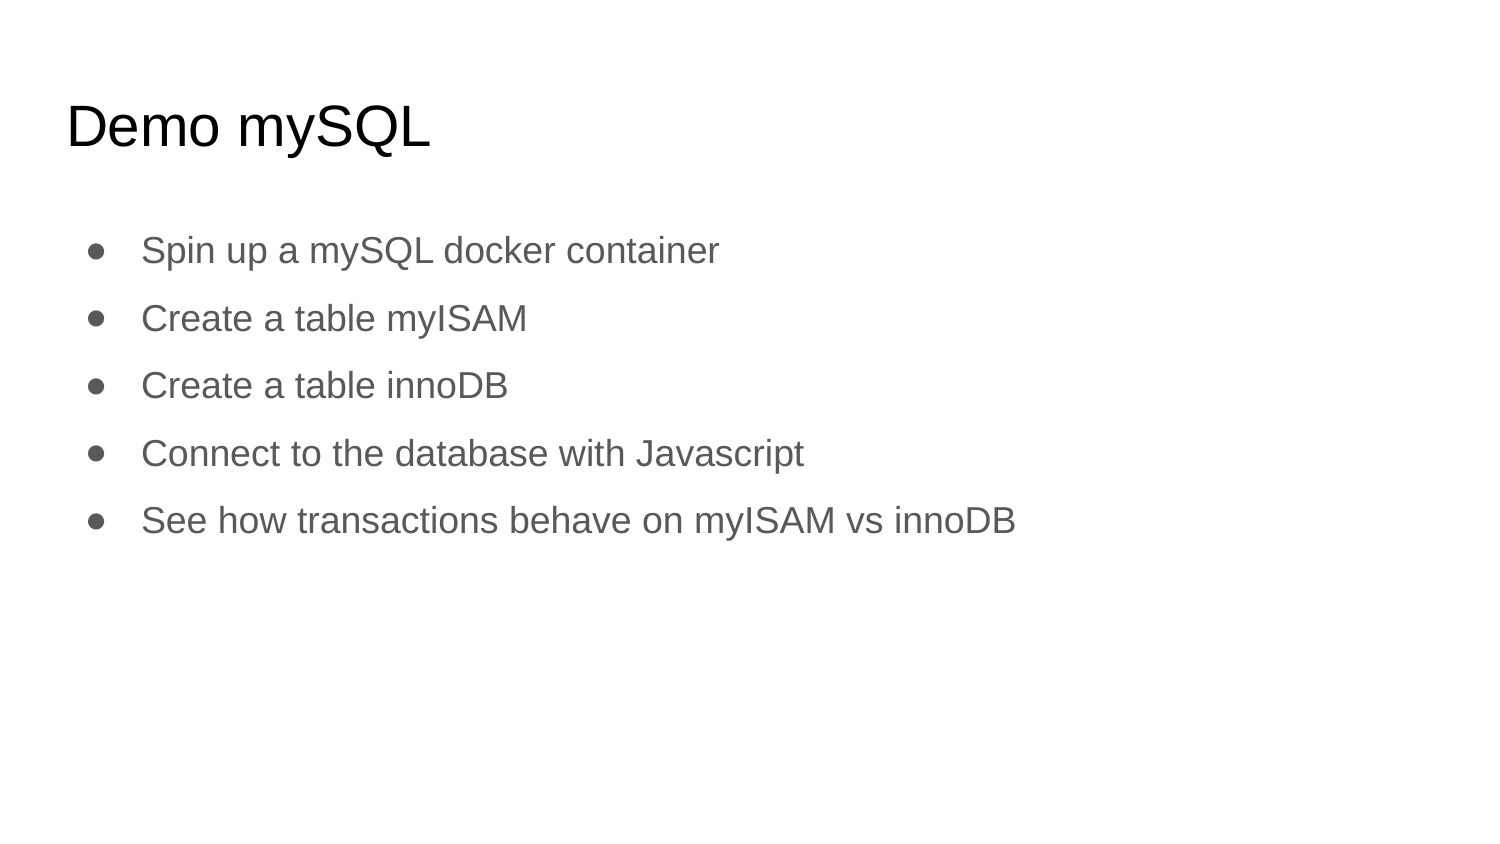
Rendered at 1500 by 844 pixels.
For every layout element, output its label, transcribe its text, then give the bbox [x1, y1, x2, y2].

list Spin up a mySQL docker container Create a table myISAM Create a table innoDB Connect to the database with Javascript See how transactions behave on myISAM vs innoDB [51, 189, 1449, 750]
title Demo mySQL [51, 72, 1449, 167]
